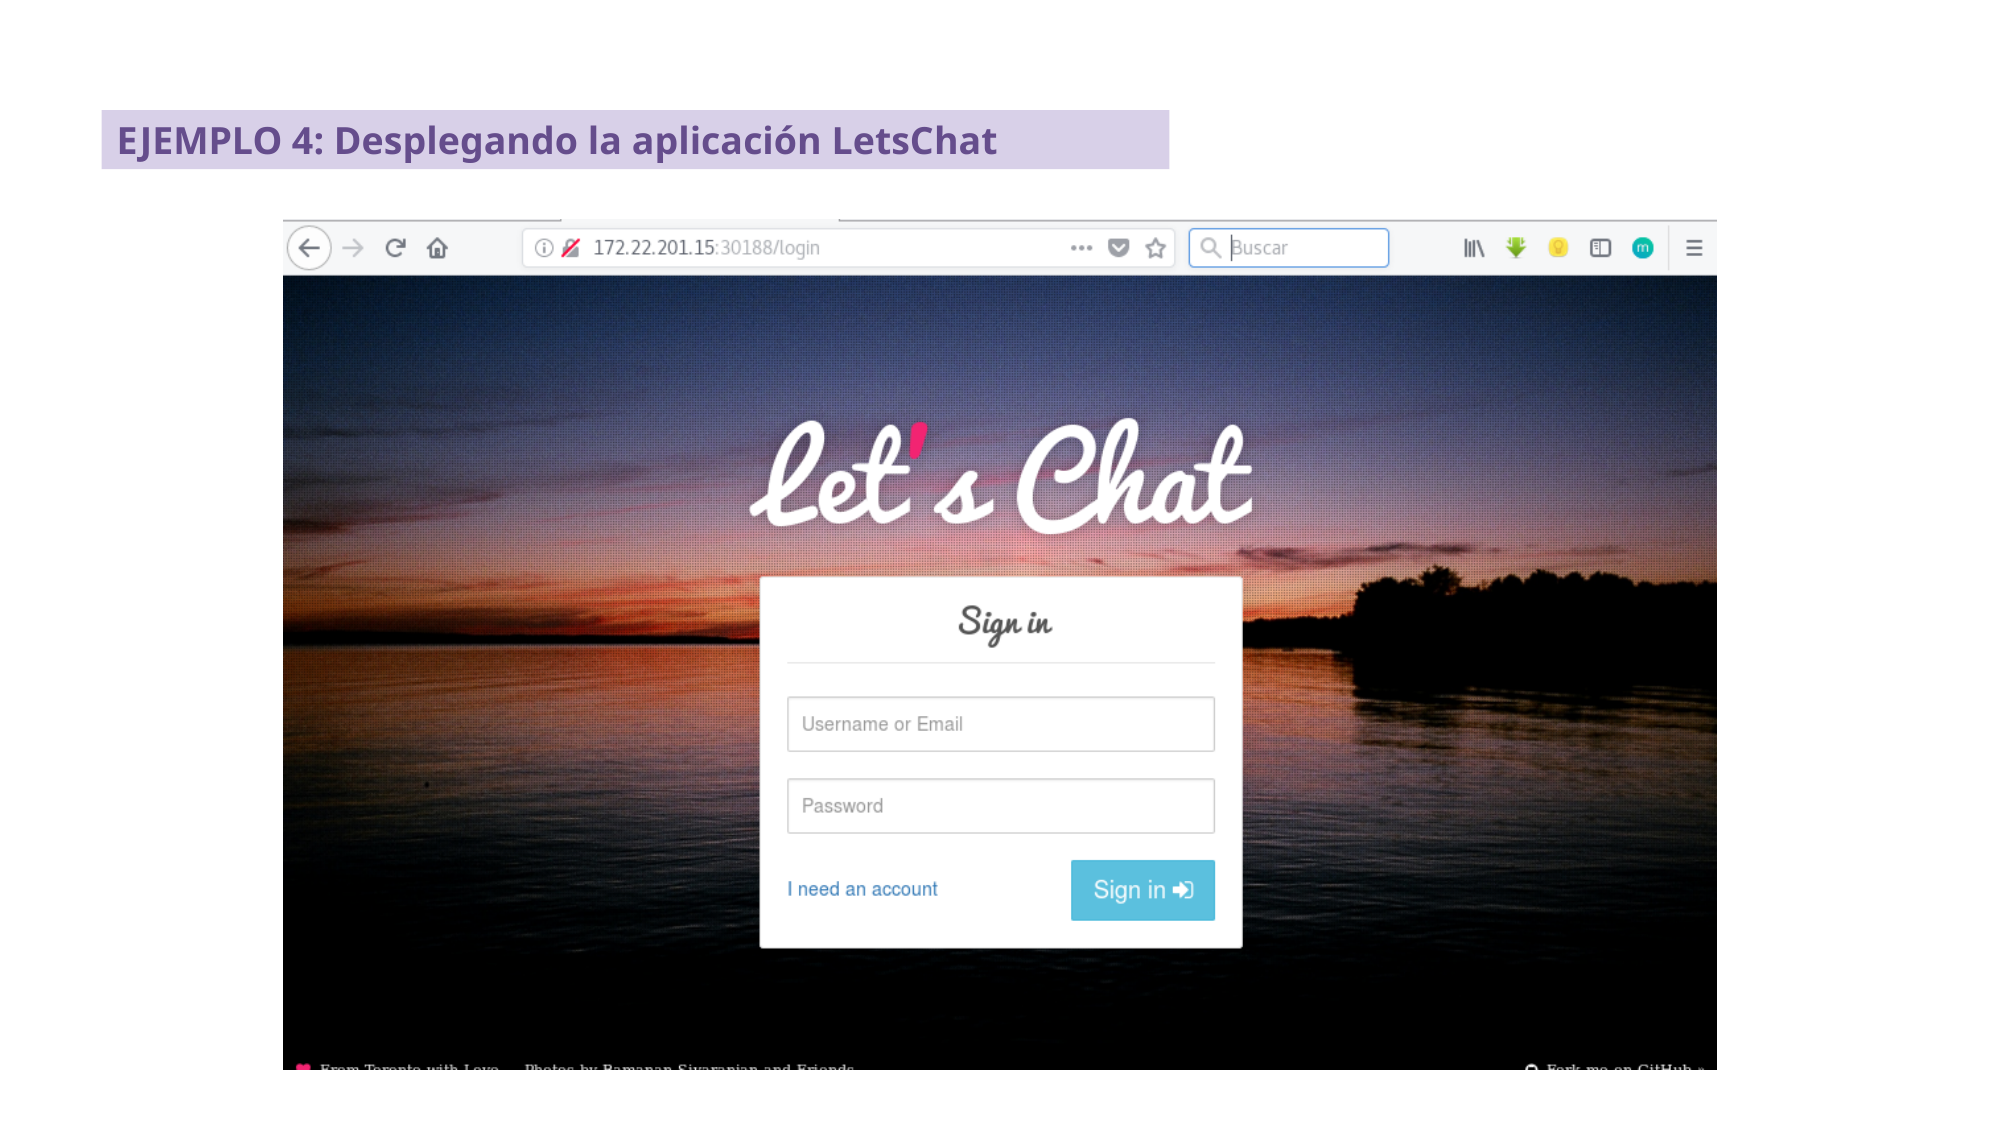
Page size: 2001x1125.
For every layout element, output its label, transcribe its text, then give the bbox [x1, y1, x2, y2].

text_box EJEMPLO 4: Desplegando la aplicación LetsChat [101, 110, 1170, 170]
picture [283, 219, 1717, 1070]
